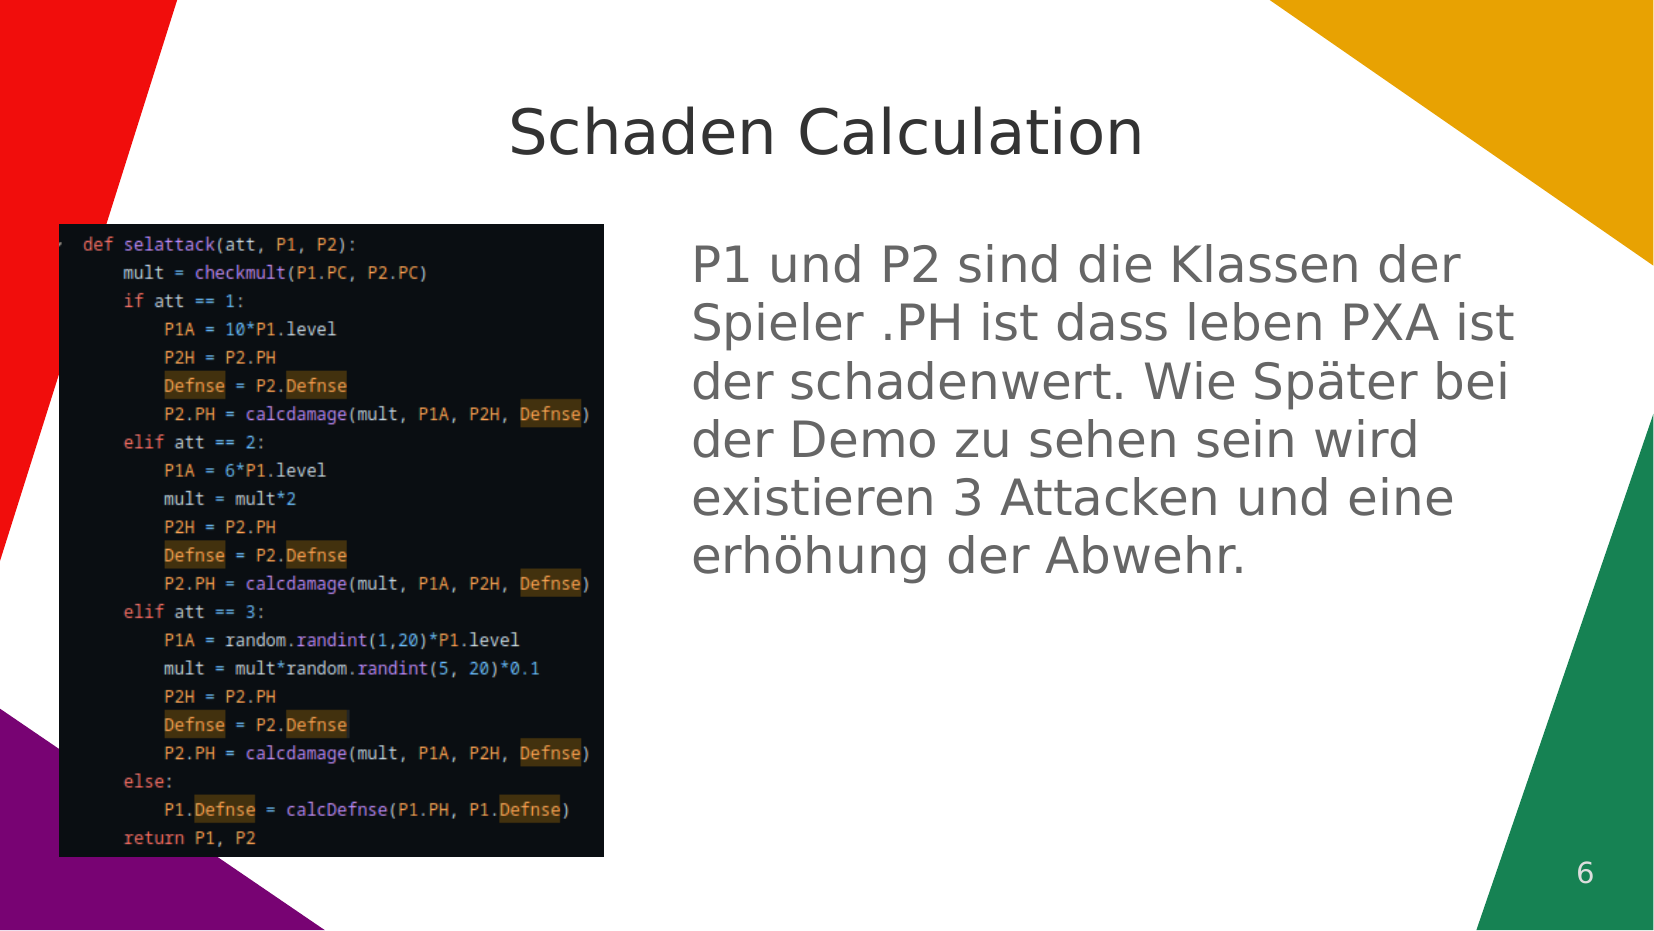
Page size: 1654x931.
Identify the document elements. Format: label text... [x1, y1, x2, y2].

list P1 und P2 sind die Klassen der Spieler .PH ist dass leben PXA ist der schadenwert. Wie Später bei der Demo zu sehen sein wird existieren 3 Attacken und eine erhöhung der Abwehr. [620, 236, 1536, 827]
picture [59, 224, 604, 857]
title Schaden Calculation [118, 59, 1536, 207]
